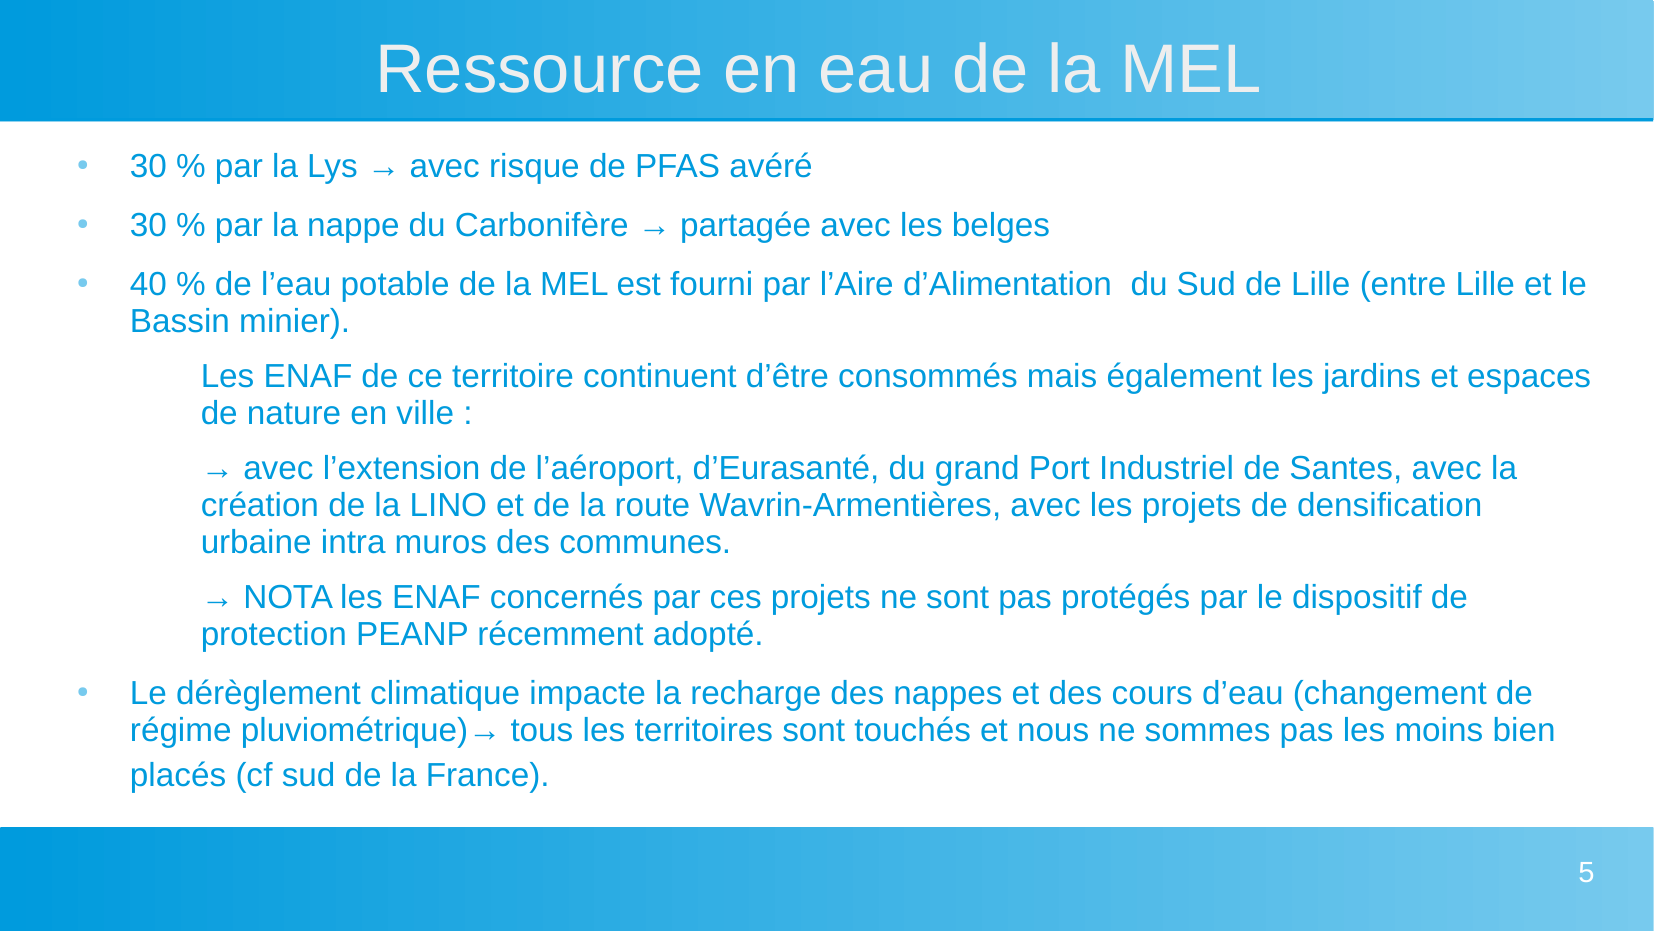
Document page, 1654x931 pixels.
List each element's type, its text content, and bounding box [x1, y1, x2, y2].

title Ressource en eau de la MEL [59, 29, 1595, 108]
list 30 % par la Lys → avec risque de PFAS avéré 30 % par la nappe du Carbonifère → partagée avec les belges 40 % de l’eau potable de la MEL est fourni par l’Aire d’Alimentation du Sud de Lille (entre Lille et le Bassin minier). Les ENAF de ce territoire continuent d’être consommés mais également les jardins et espaces de nature en ville : → avec l’extension de l’aéroport, d’Eurasanté, du grand Port Industriel de Santes, avec la création de la LINO et de la route Wavrin-Armentières, avec les projets de densification urbaine intra muros des communes. → NOTA les ENAF concernés par ces projets ne sont pas protégés par le dispositif de protection PEANP récemment adopté. Le dérèglement climatique impacte la recharge des nappes et des cours d’eau (changement de régime pluviométrique)→ tous les territoires sont touchés et nous ne sommes pas les moins bien placés (cf sud de la France). [59, 147, 1595, 739]
